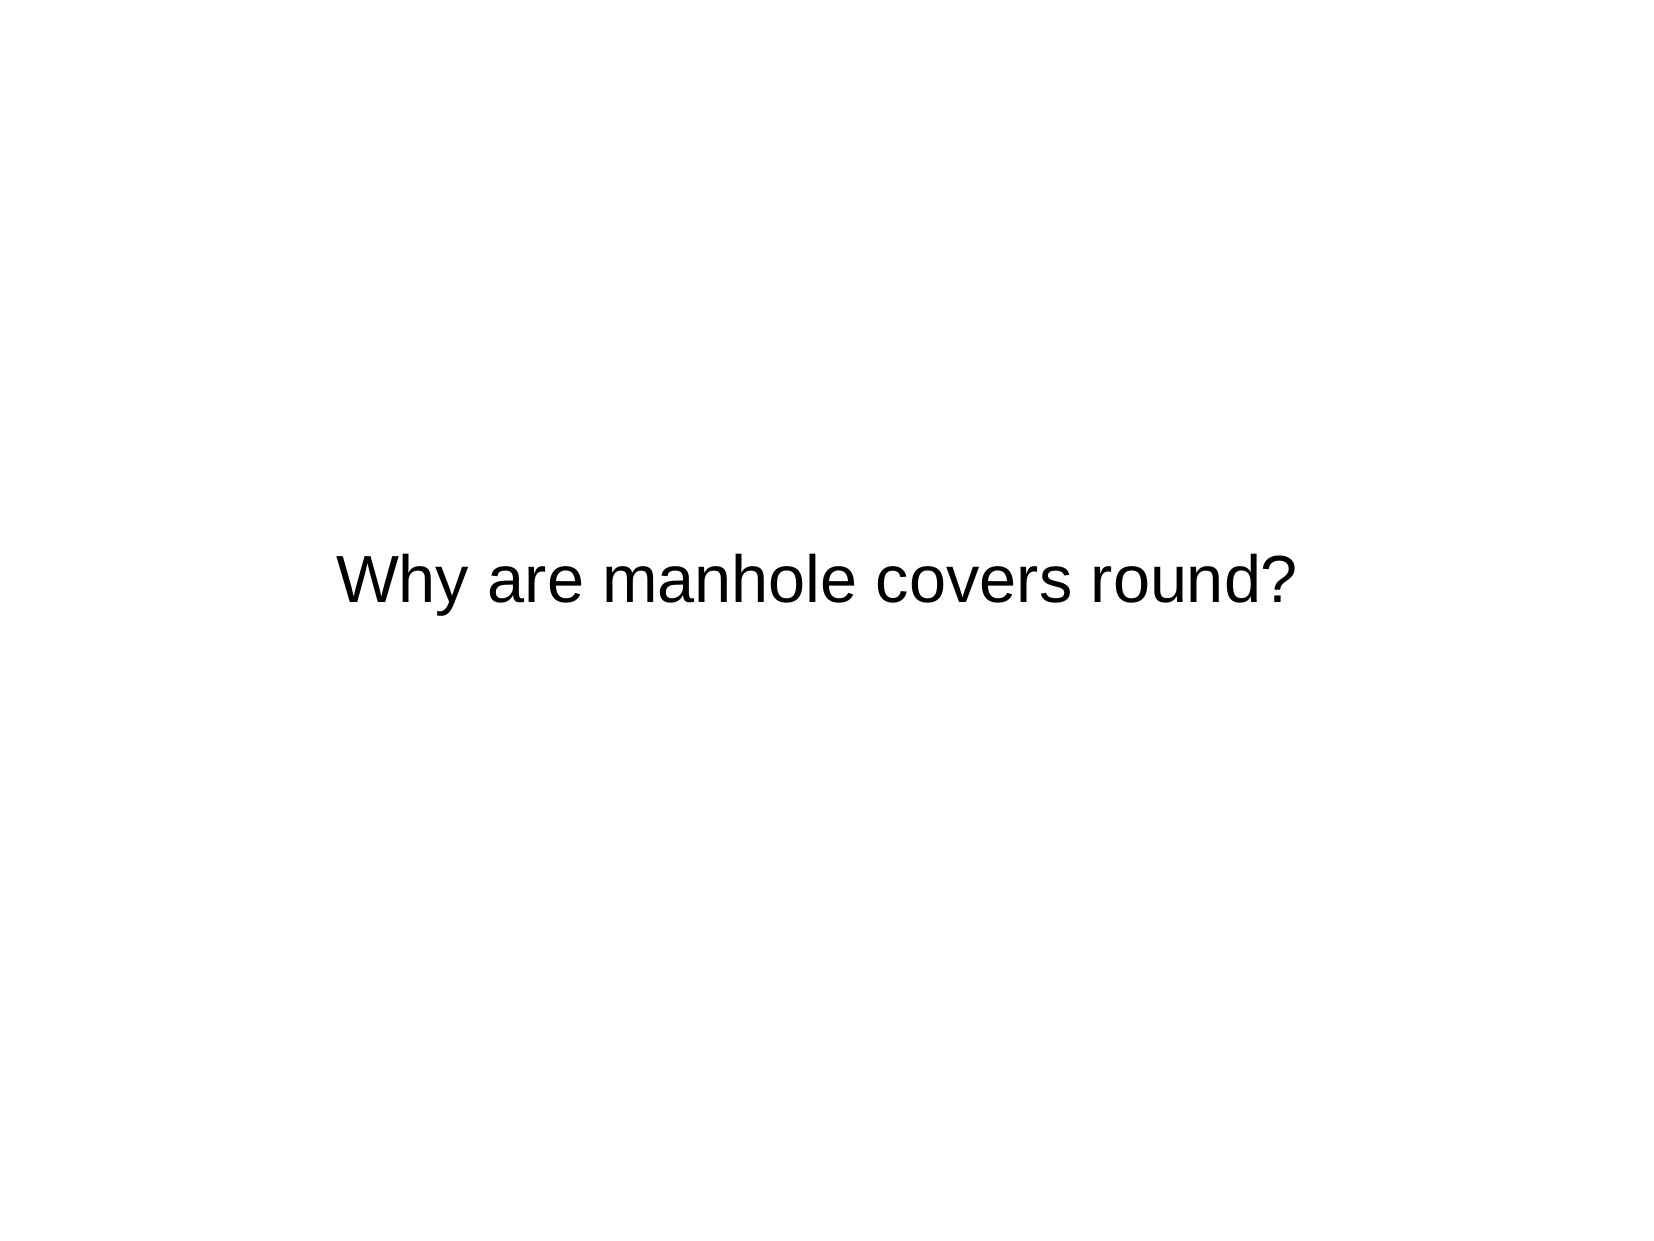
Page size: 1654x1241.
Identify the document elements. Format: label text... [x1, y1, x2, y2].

subtitle Why are manhole covers round? [82, 56, 1571, 1102]
